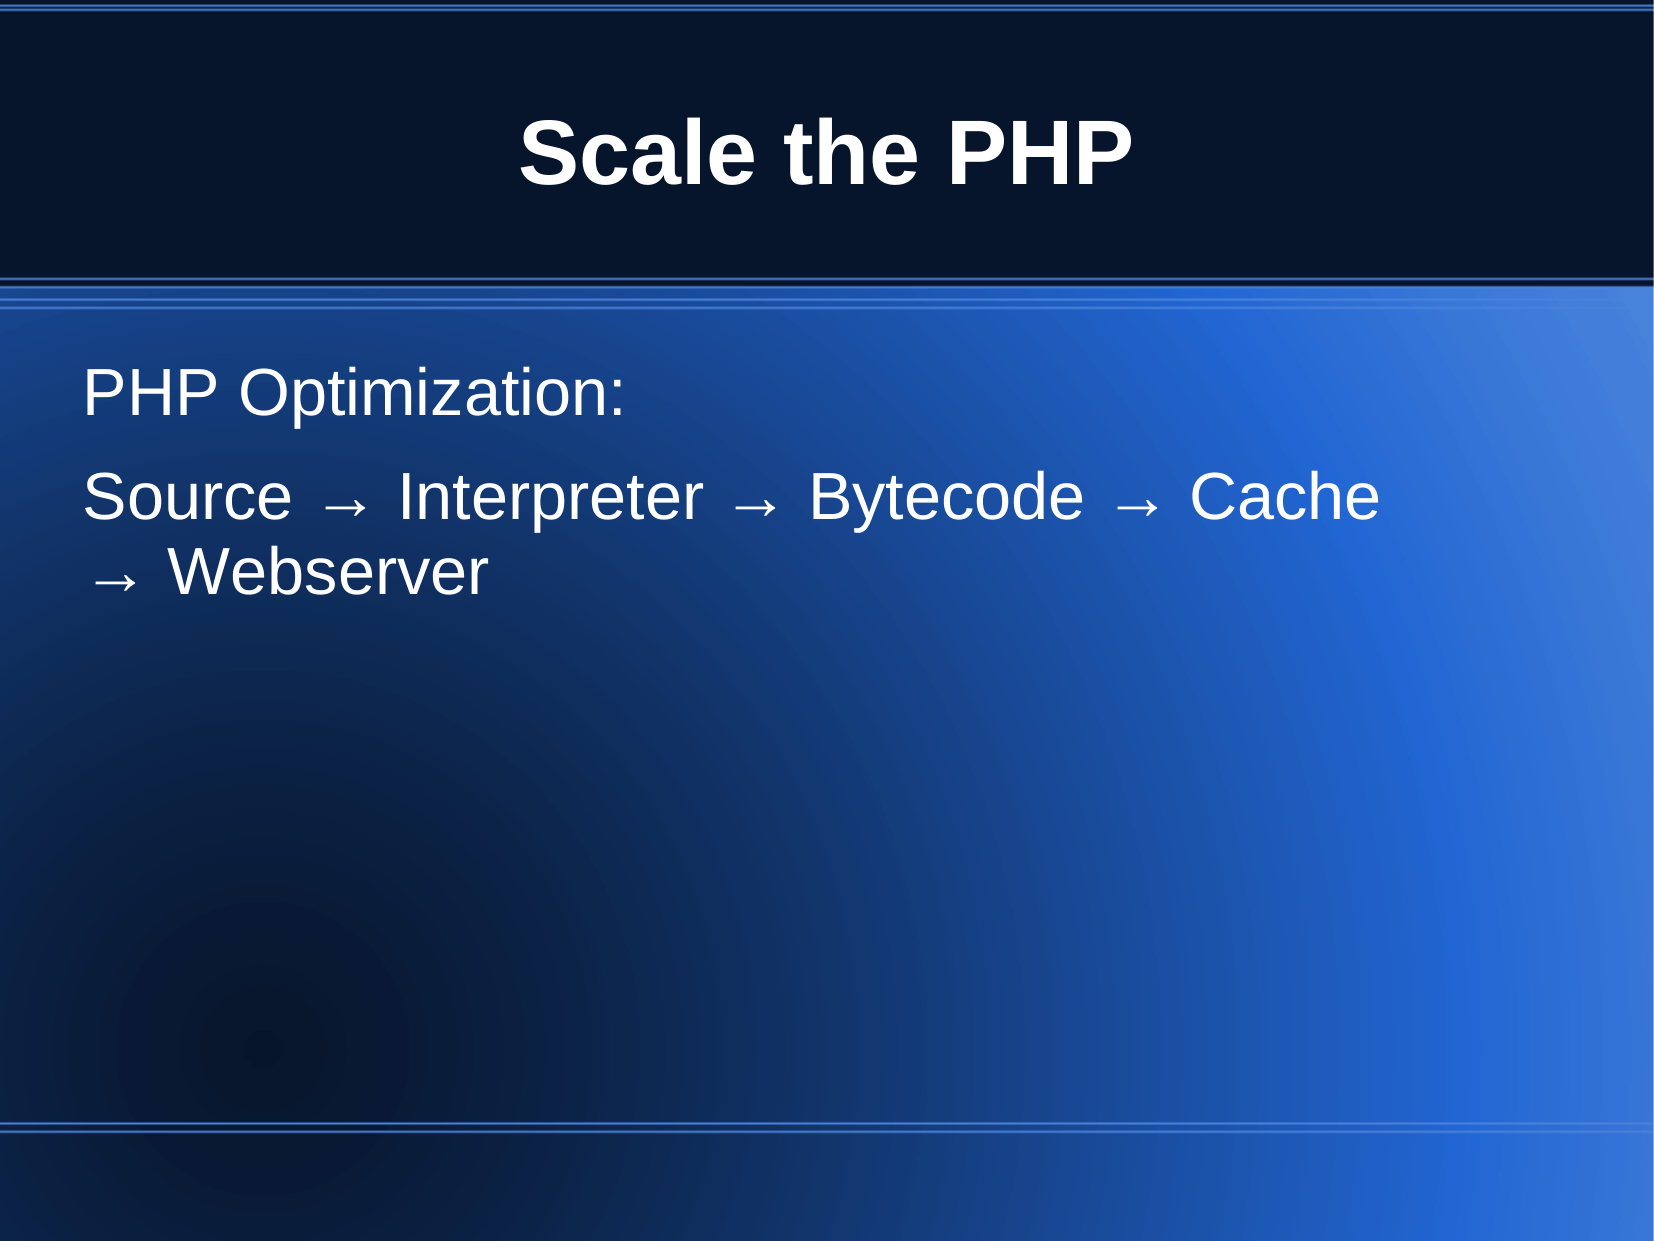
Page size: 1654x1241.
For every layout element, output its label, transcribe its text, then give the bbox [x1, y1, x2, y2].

title Scale the PHP [82, 49, 1571, 257]
list PHP Optimization: Source → Interpreter → Bytecode → Cache → Webserver [82, 355, 1565, 1174]
picture [0, 0, 1654, 1241]
